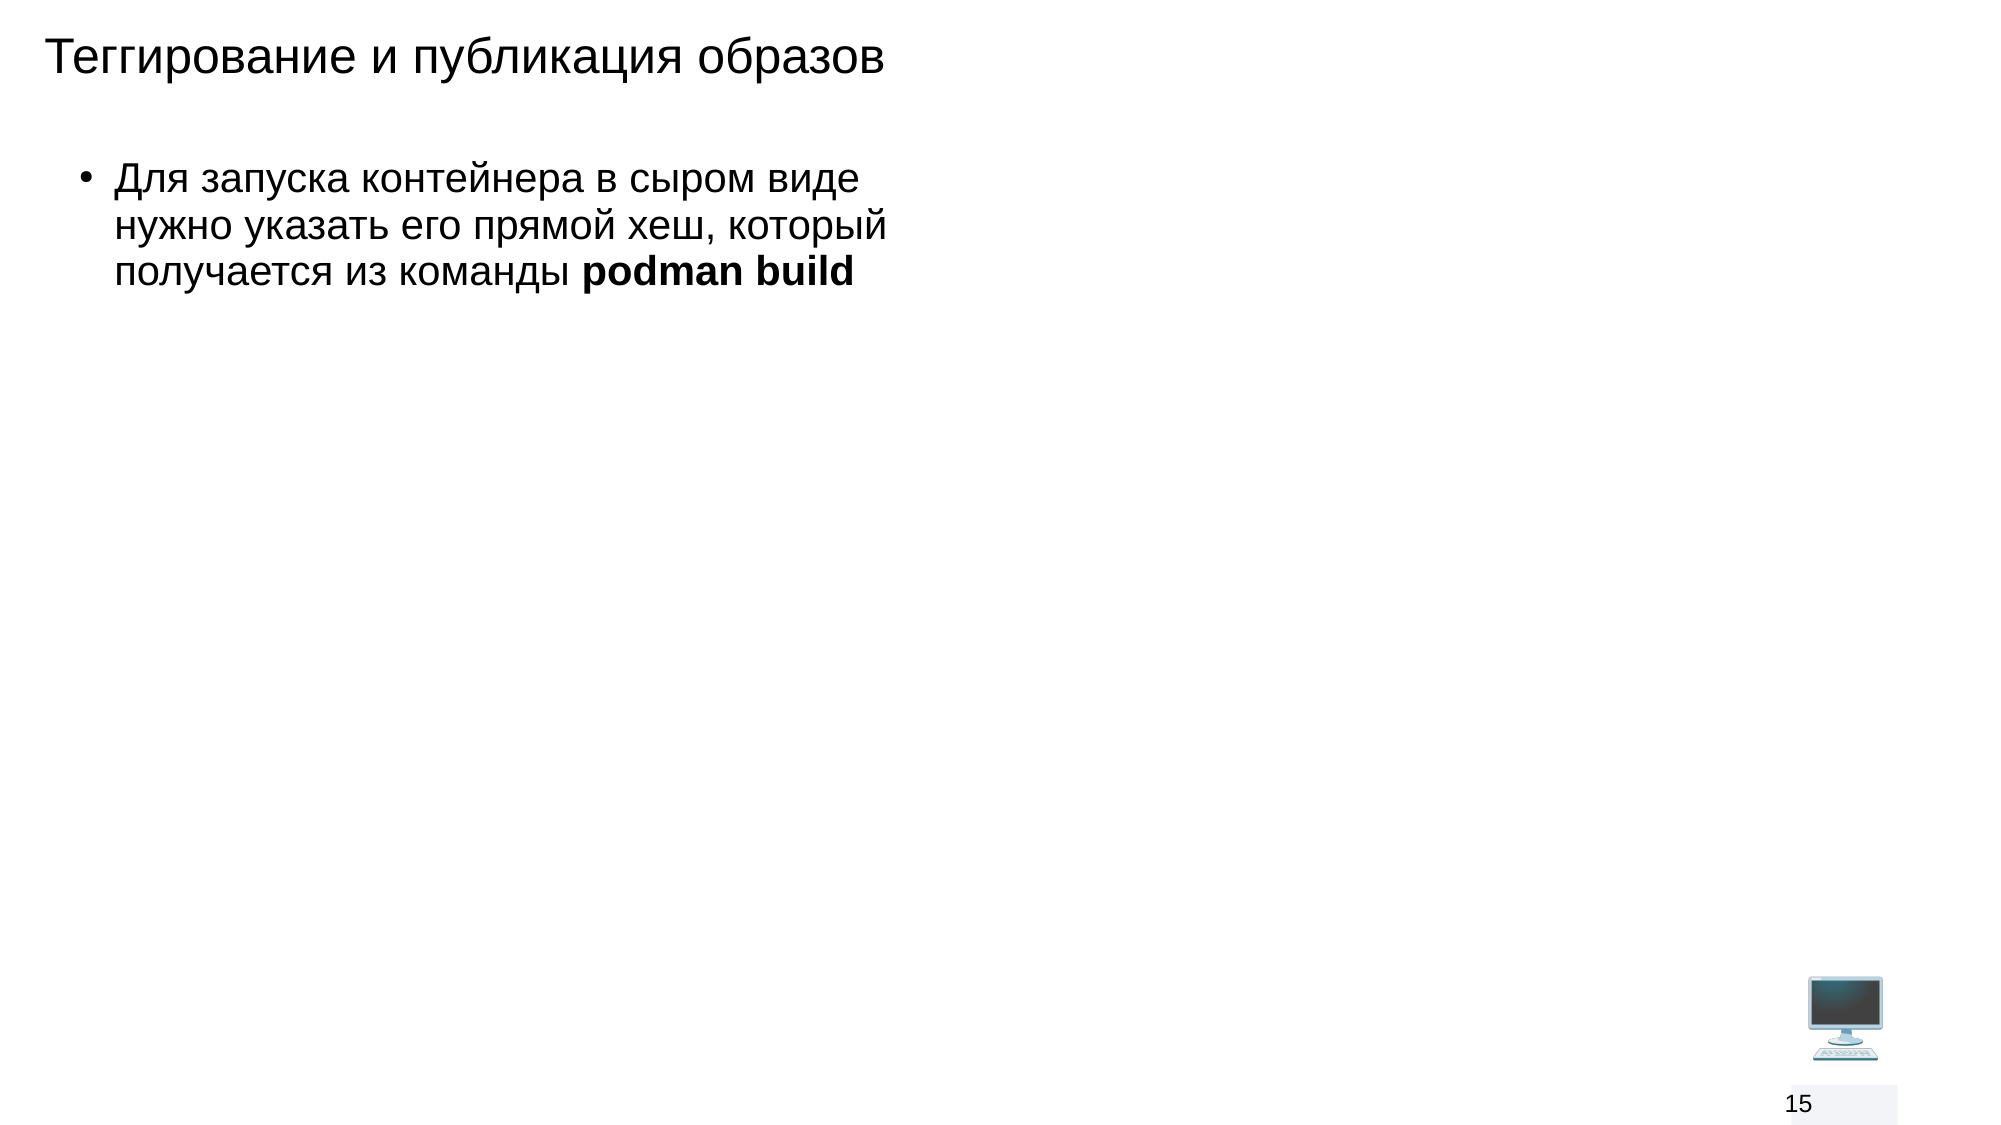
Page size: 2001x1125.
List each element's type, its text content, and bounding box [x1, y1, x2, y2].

text_box Теггирование и публикация образов [29, 21, 1595, 92]
picture [1801, 974, 1890, 1063]
text_box Для запуска контейнера в сыром виде нужно указать его прямой хеш, который получается из команды podman build [64, 147, 975, 395]
text_box <number> [1769, 1082, 1914, 1125]
